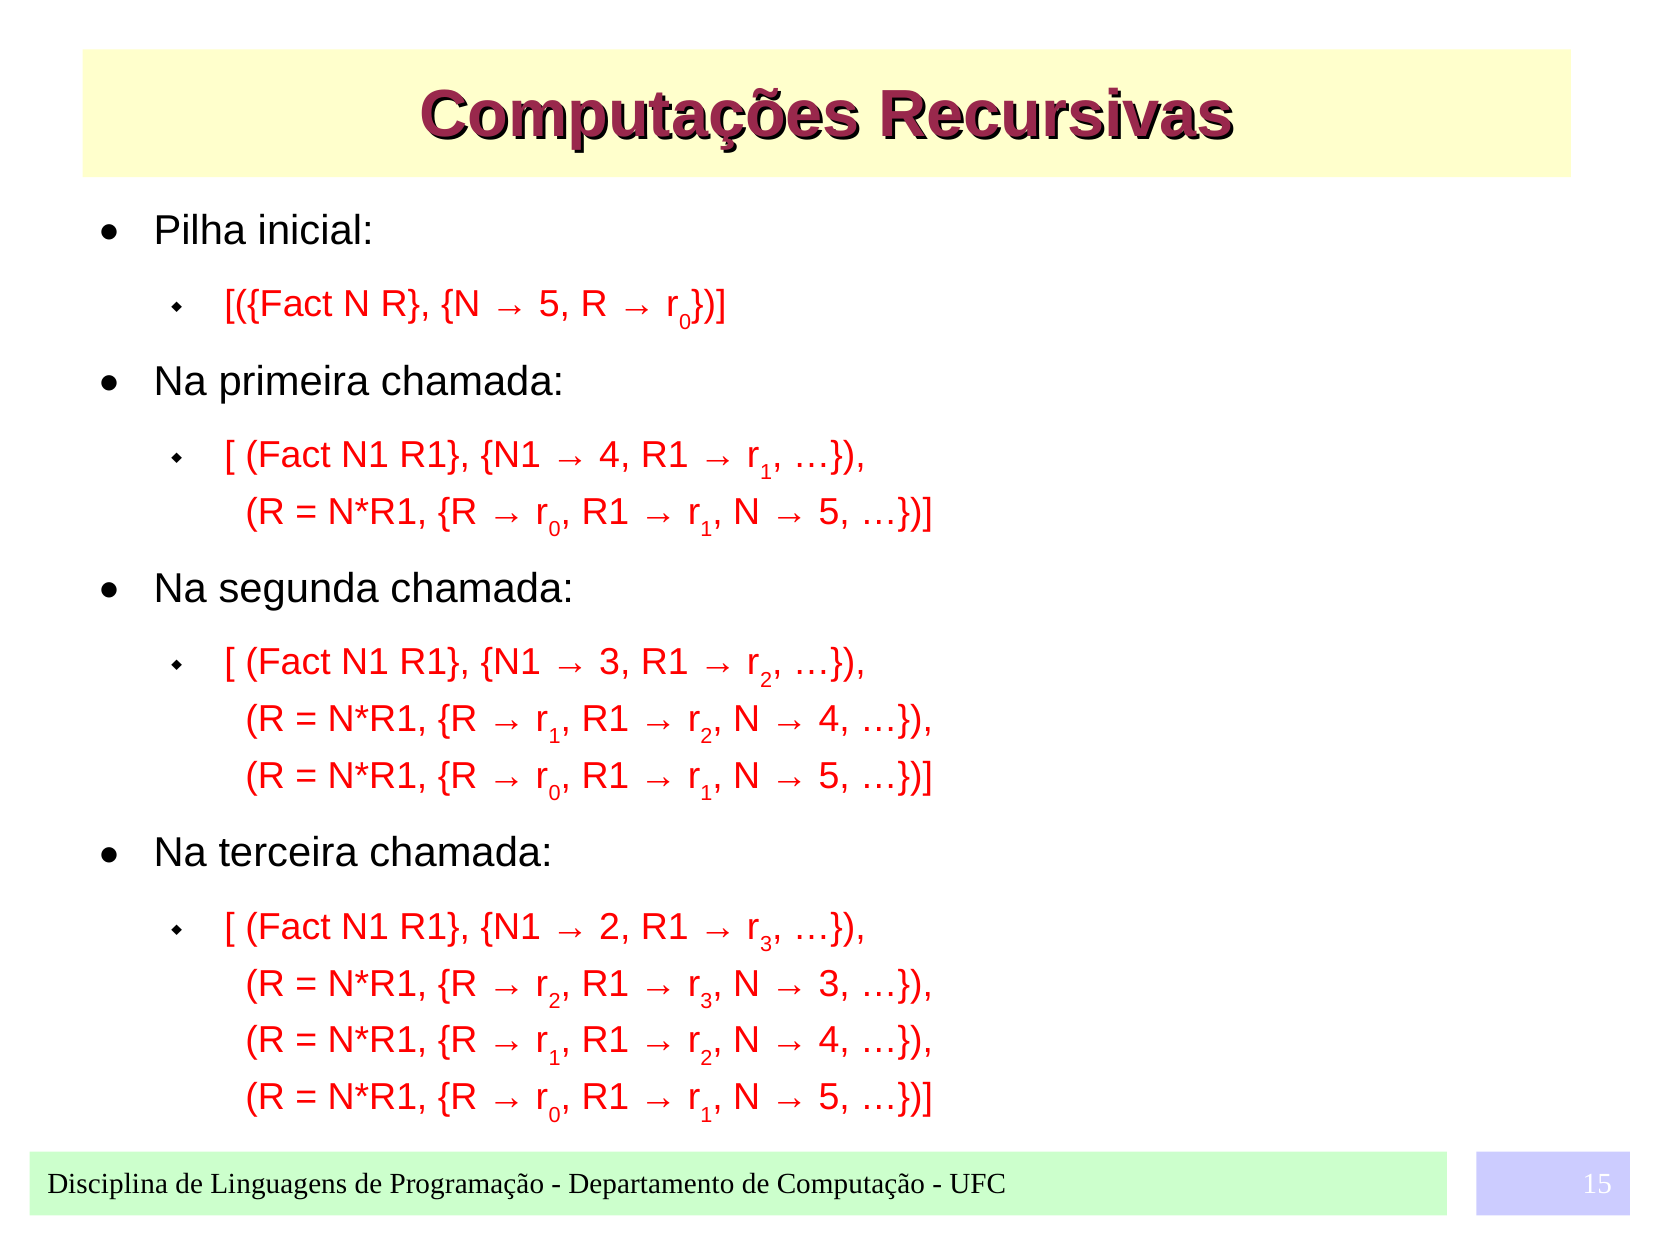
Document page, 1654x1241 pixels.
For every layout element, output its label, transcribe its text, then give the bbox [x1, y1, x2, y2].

list Pilha inicial: [({Fact N R}, {N → 5, R → r0})] Na primeira chamada: [ (Fact N1 R1}, {N1 → 4, R1 → r1, …}), (R = N*R1, {R → r0, R1 → r1, N → 5, …})] Na segunda chamada: [ (Fact N1 R1}, {N1 → 3, R1 → r2, …}), (R = N*R1, {R → r1, R1 → r2, N → 4, …}), (R = N*R1, {R → r0, R1 → r1, N → 5, …})] Na terceira chamada: [ (Fact N1 R1}, {N1 → 2, R1 → r3, …}), (R = N*R1, {R → r2, R1 → r3, N → 3, …}), (R = N*R1, {R → r1, R1 → r2, N → 4, …}), (R = N*R1, {R → r0, R1 → r1, N → 5, …})] [82, 206, 1571, 1137]
title Computações Recursivas [82, 49, 1571, 178]
